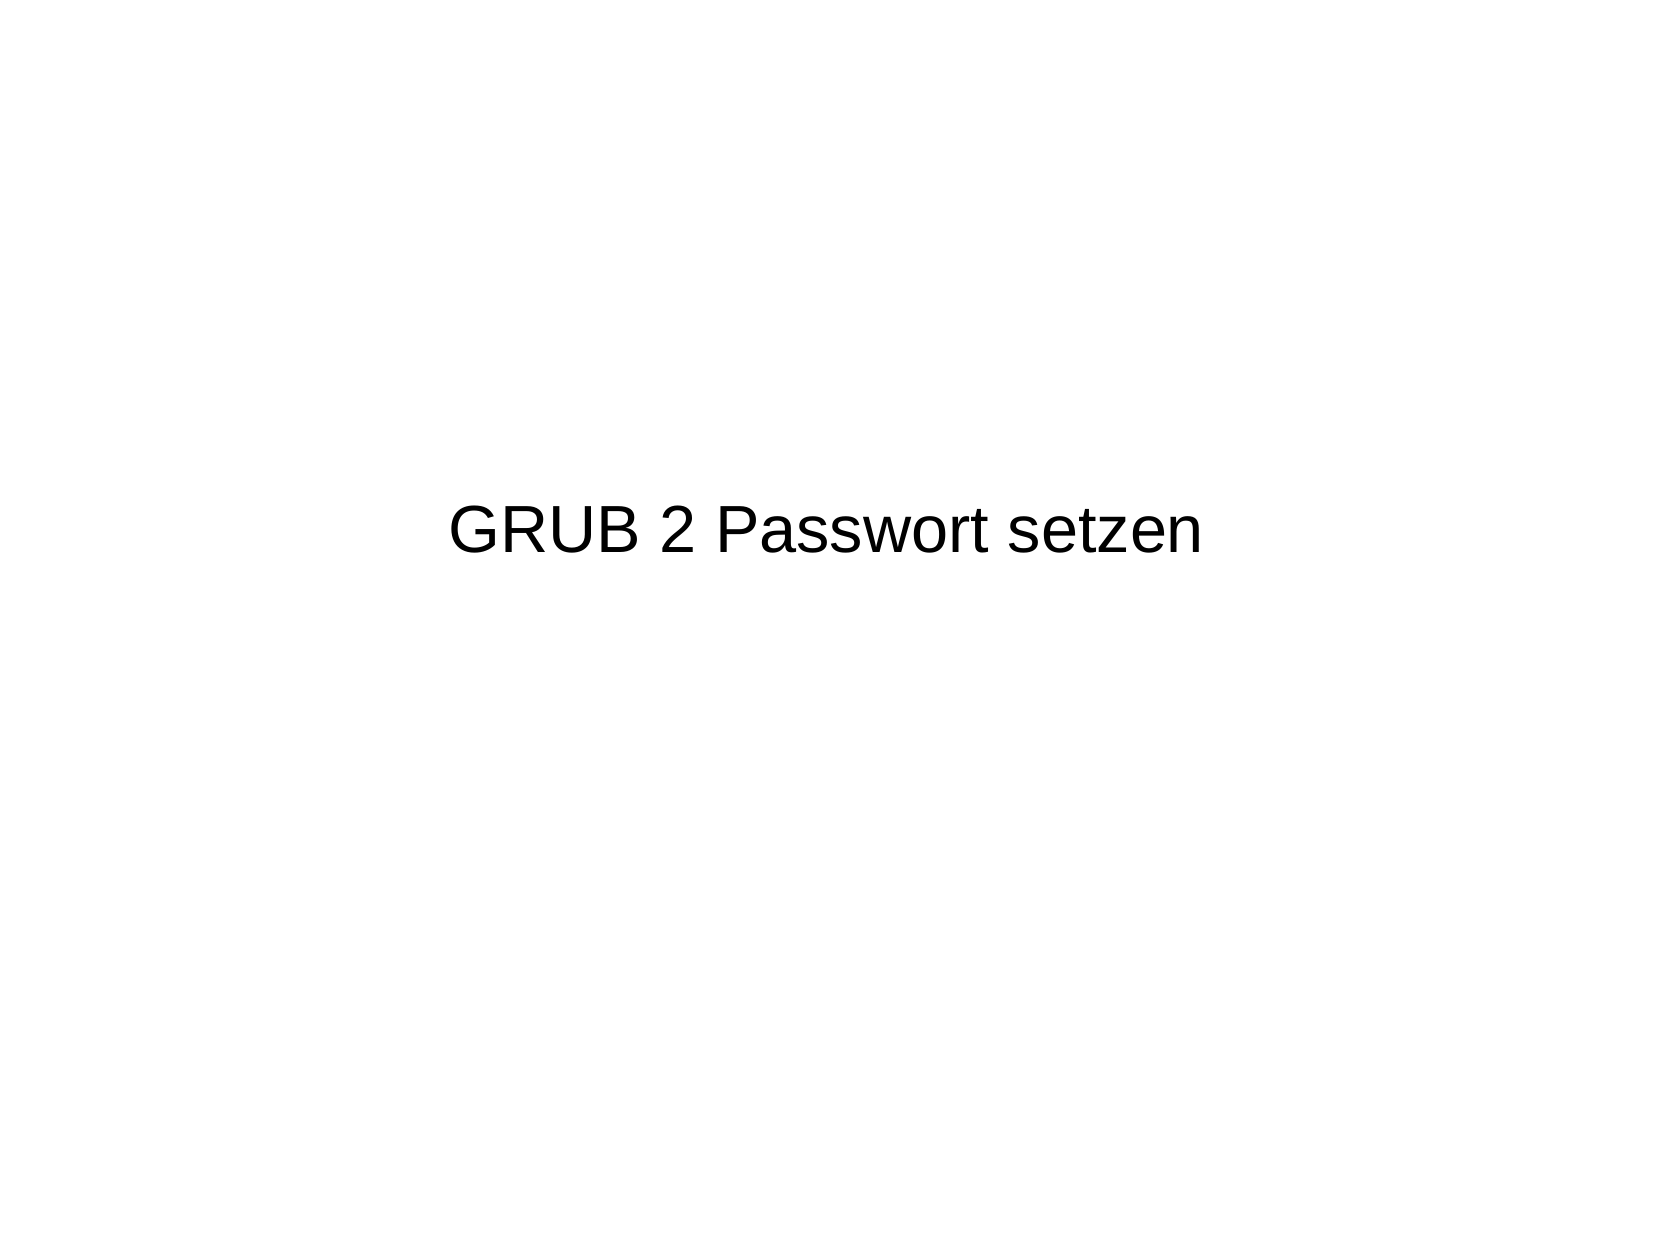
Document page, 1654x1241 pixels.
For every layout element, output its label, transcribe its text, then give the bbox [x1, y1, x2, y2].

subtitle GRUB 2 Passwort setzen [82, 49, 1571, 1010]
